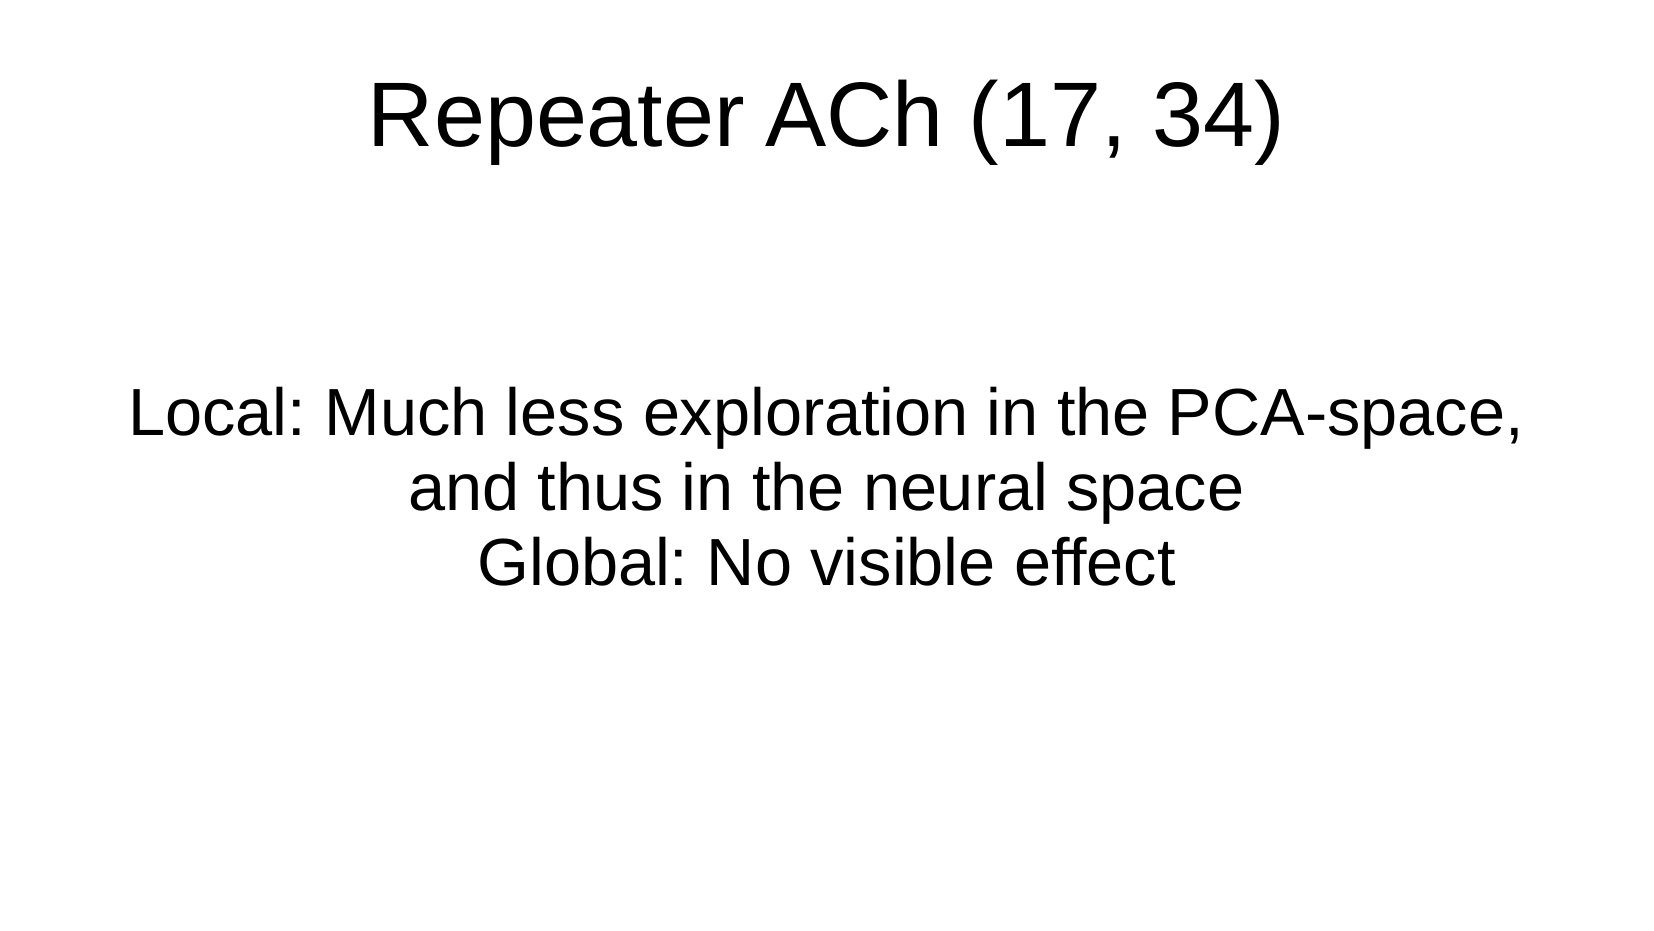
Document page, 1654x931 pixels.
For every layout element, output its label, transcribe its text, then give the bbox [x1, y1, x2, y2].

subtitle Local: Much less exploration in the PCA-space, and thus in the neural space Global: No visible effect [82, 217, 1571, 758]
title Repeater ACh (17, 34) [82, 37, 1571, 193]
